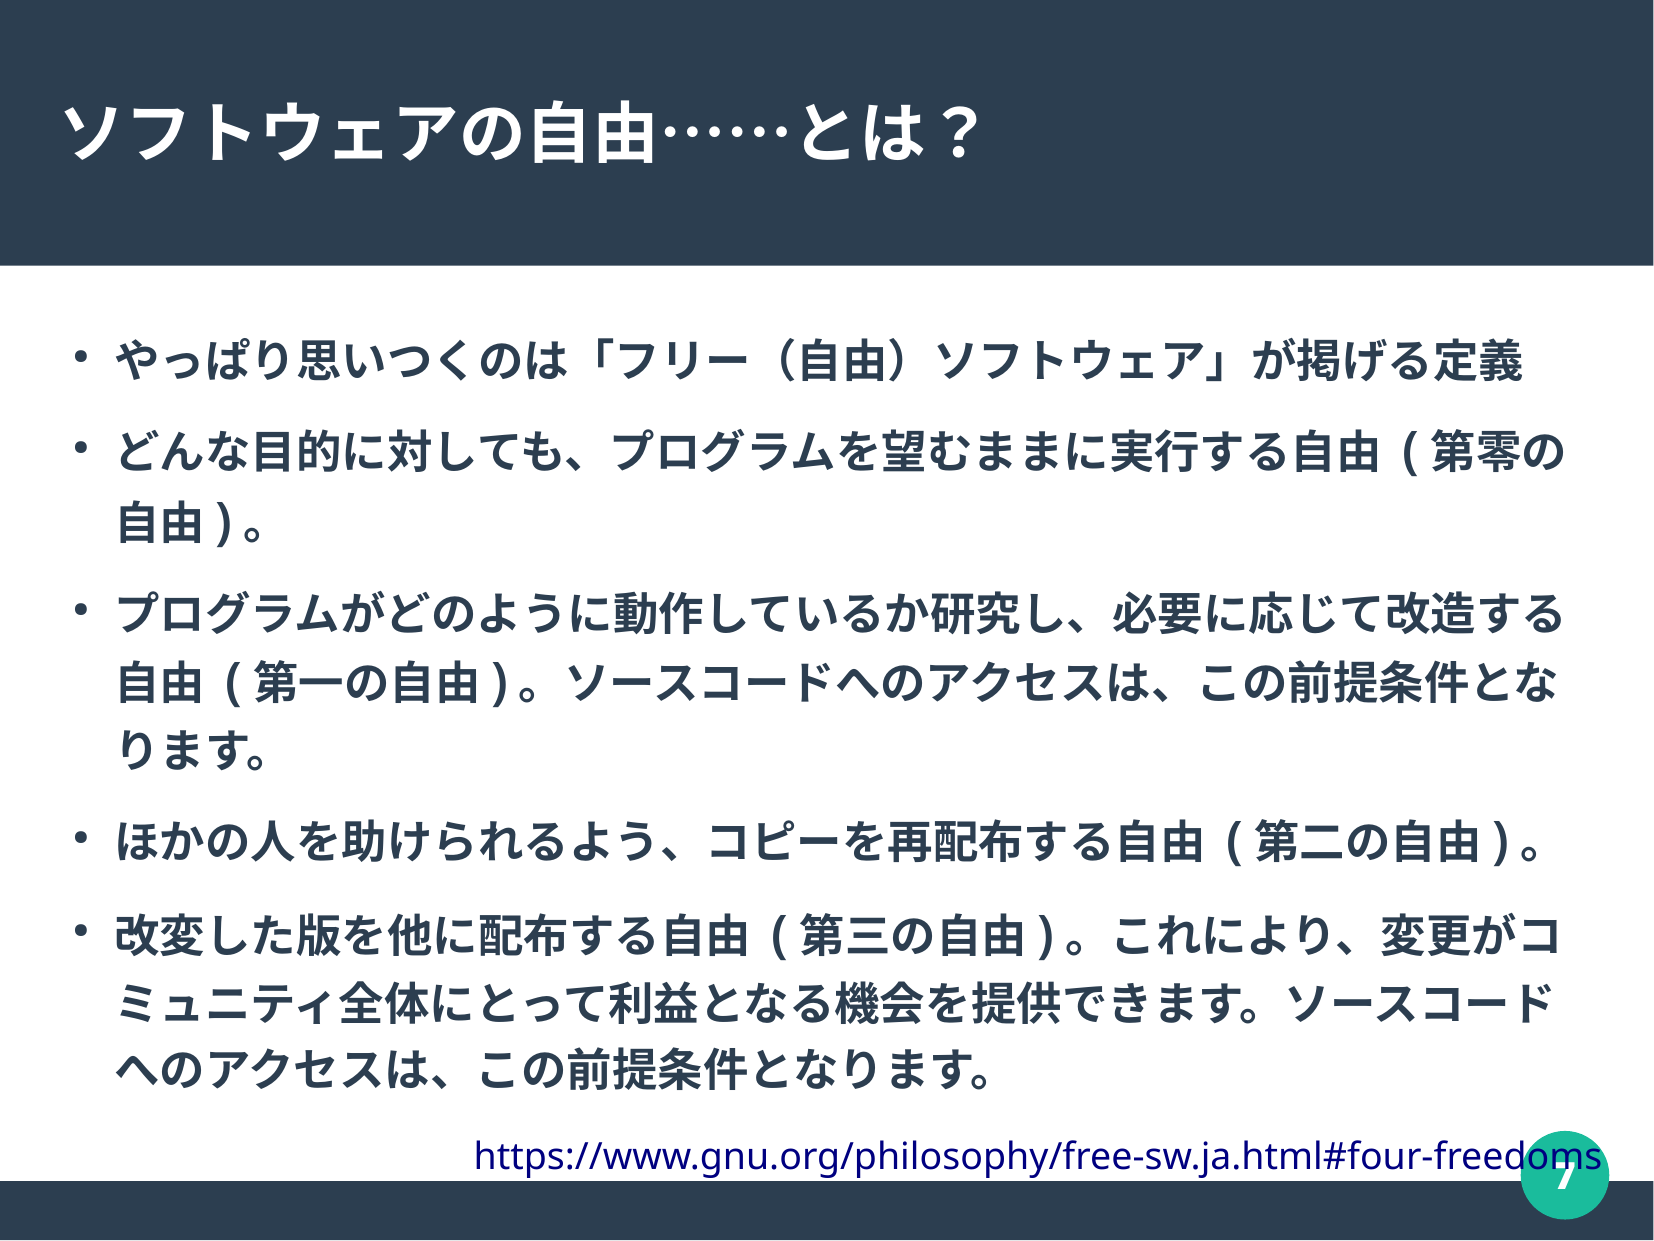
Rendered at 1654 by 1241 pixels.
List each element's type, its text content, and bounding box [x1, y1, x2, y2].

list やっぱり思いつくのは「フリー（自由）ソフトウェア」が掲げる定義 どんな目的に対しても、プログラムを望むままに実行する自由 (第零の自由)。 プログラムがどのように動作しているか研究し、必要に応じて改造する自由 (第一の自由)。ソースコードへのアクセスは、この前提条件となります。 ほかの人を助けられるよう、コピーを再配布する自由 (第二の自由)。 改変した版を他に配布する自由 (第三の自由)。これにより、変更がコミュニティ全体にとって利益となる機会を提供できます。ソースコードへのアクセスは、この前提条件となります。 [59, 324, 1595, 1152]
text_box https://www.gnu.org/philosophy/free-sw.ja.html#four-freedoms [458, 1122, 1619, 1188]
title ソフトウェアの自由……とは？ [59, 49, 1595, 207]
